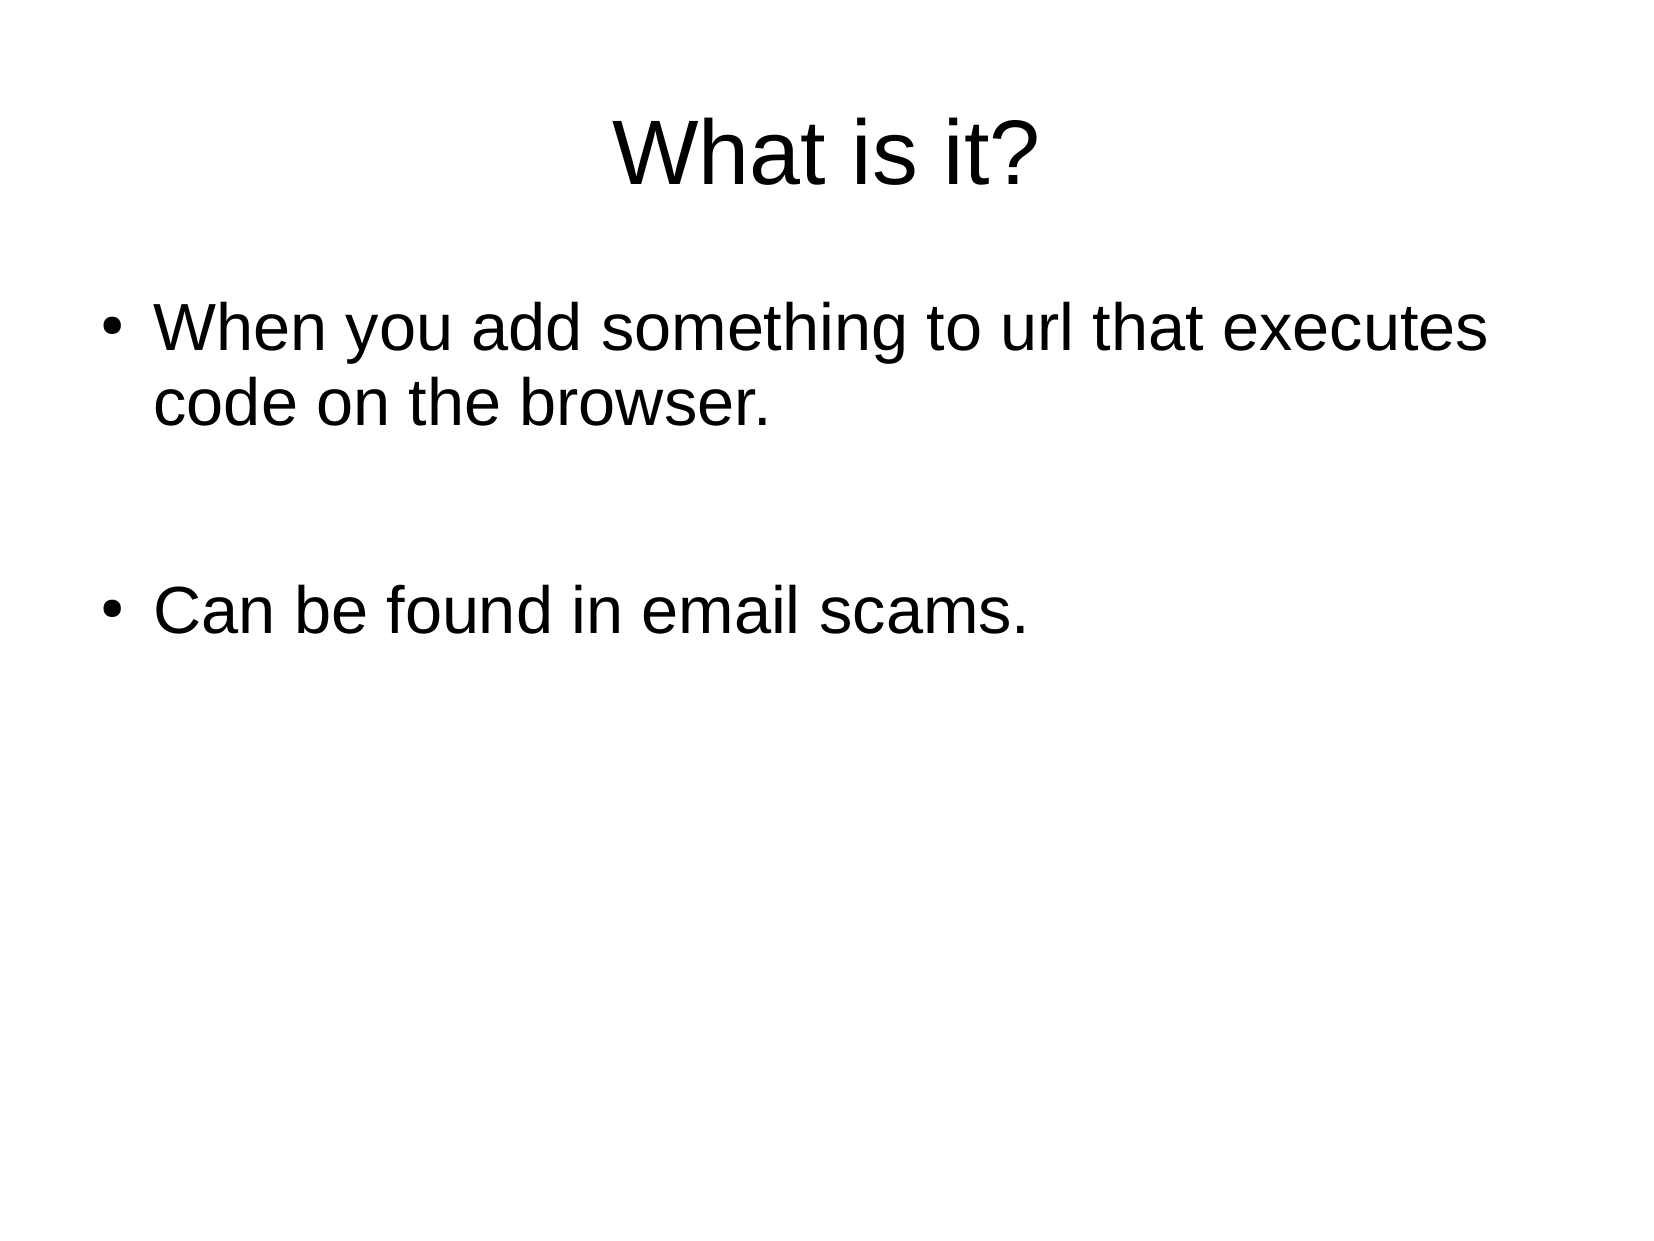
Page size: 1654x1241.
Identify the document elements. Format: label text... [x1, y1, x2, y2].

list When you add something to url that executes code on the browser. Can be found in email scams. [82, 290, 1571, 1109]
title What is it? [82, 49, 1571, 257]
